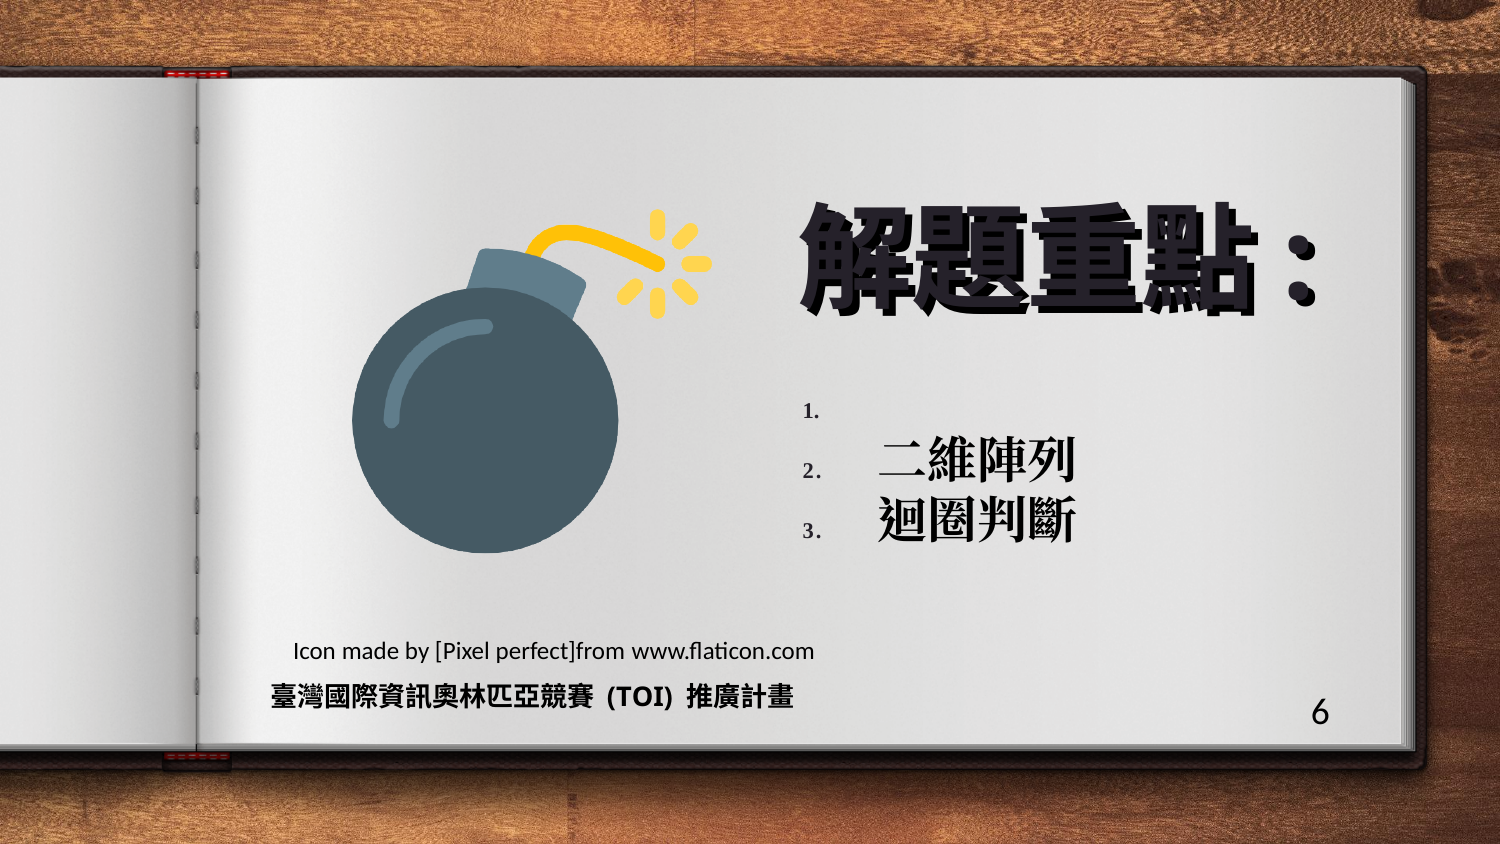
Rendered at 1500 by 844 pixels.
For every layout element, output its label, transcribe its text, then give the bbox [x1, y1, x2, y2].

text_box Icon made by [Pixel perfect]from www.flaticon.com [278, 627, 867, 672]
picture [352, 201, 712, 561]
text_box [1295, 672, 1386, 737]
subtitle 二維陣列 迴圈判斷 [787, 353, 1341, 582]
title 解題重點: [782, 146, 1313, 338]
